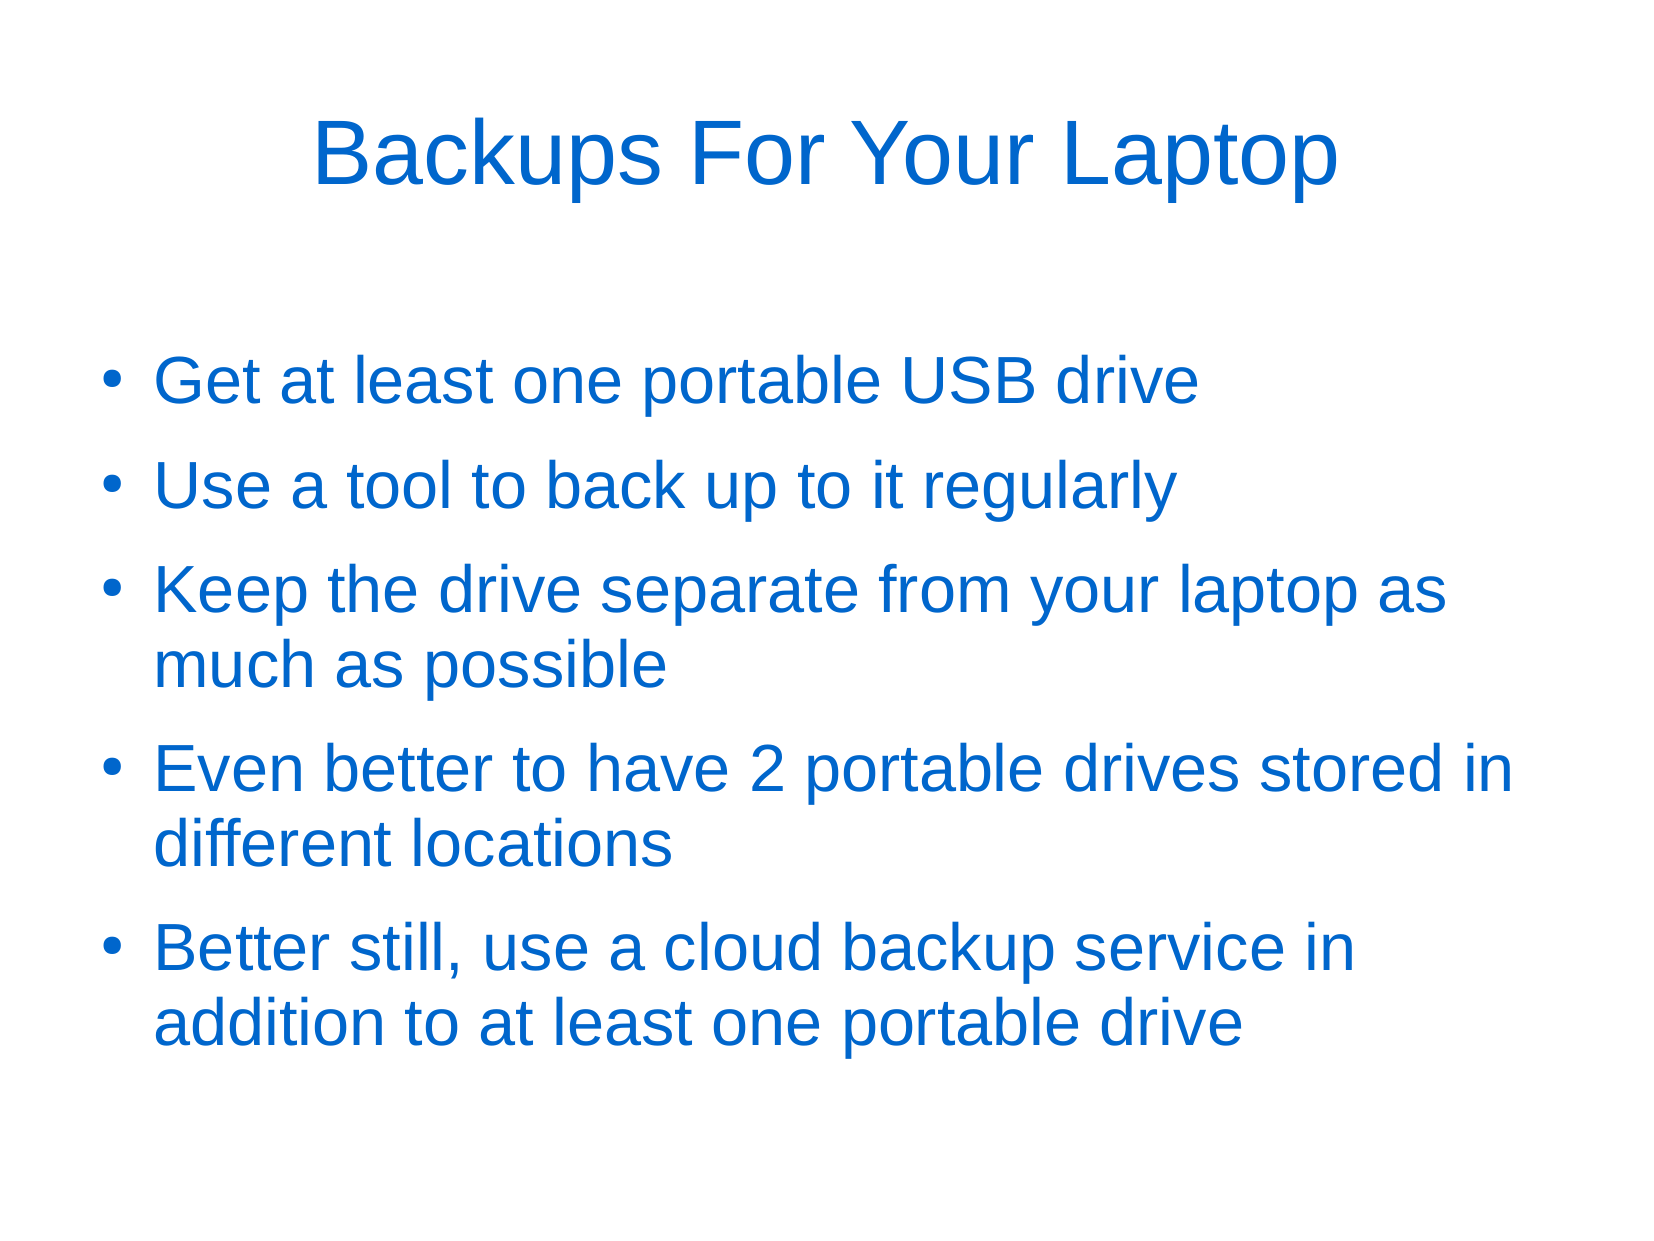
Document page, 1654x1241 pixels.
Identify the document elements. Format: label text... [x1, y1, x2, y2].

list Get at least one portable USB drive Use a tool to back up to it regularly Keep the drive separate from your laptop as much as possible Even better to have 2 portable drives stored in different locations Better still, use a cloud backup service in addition to at least one portable drive [82, 343, 1571, 1063]
title Backups For Your Laptop [82, 49, 1571, 257]
